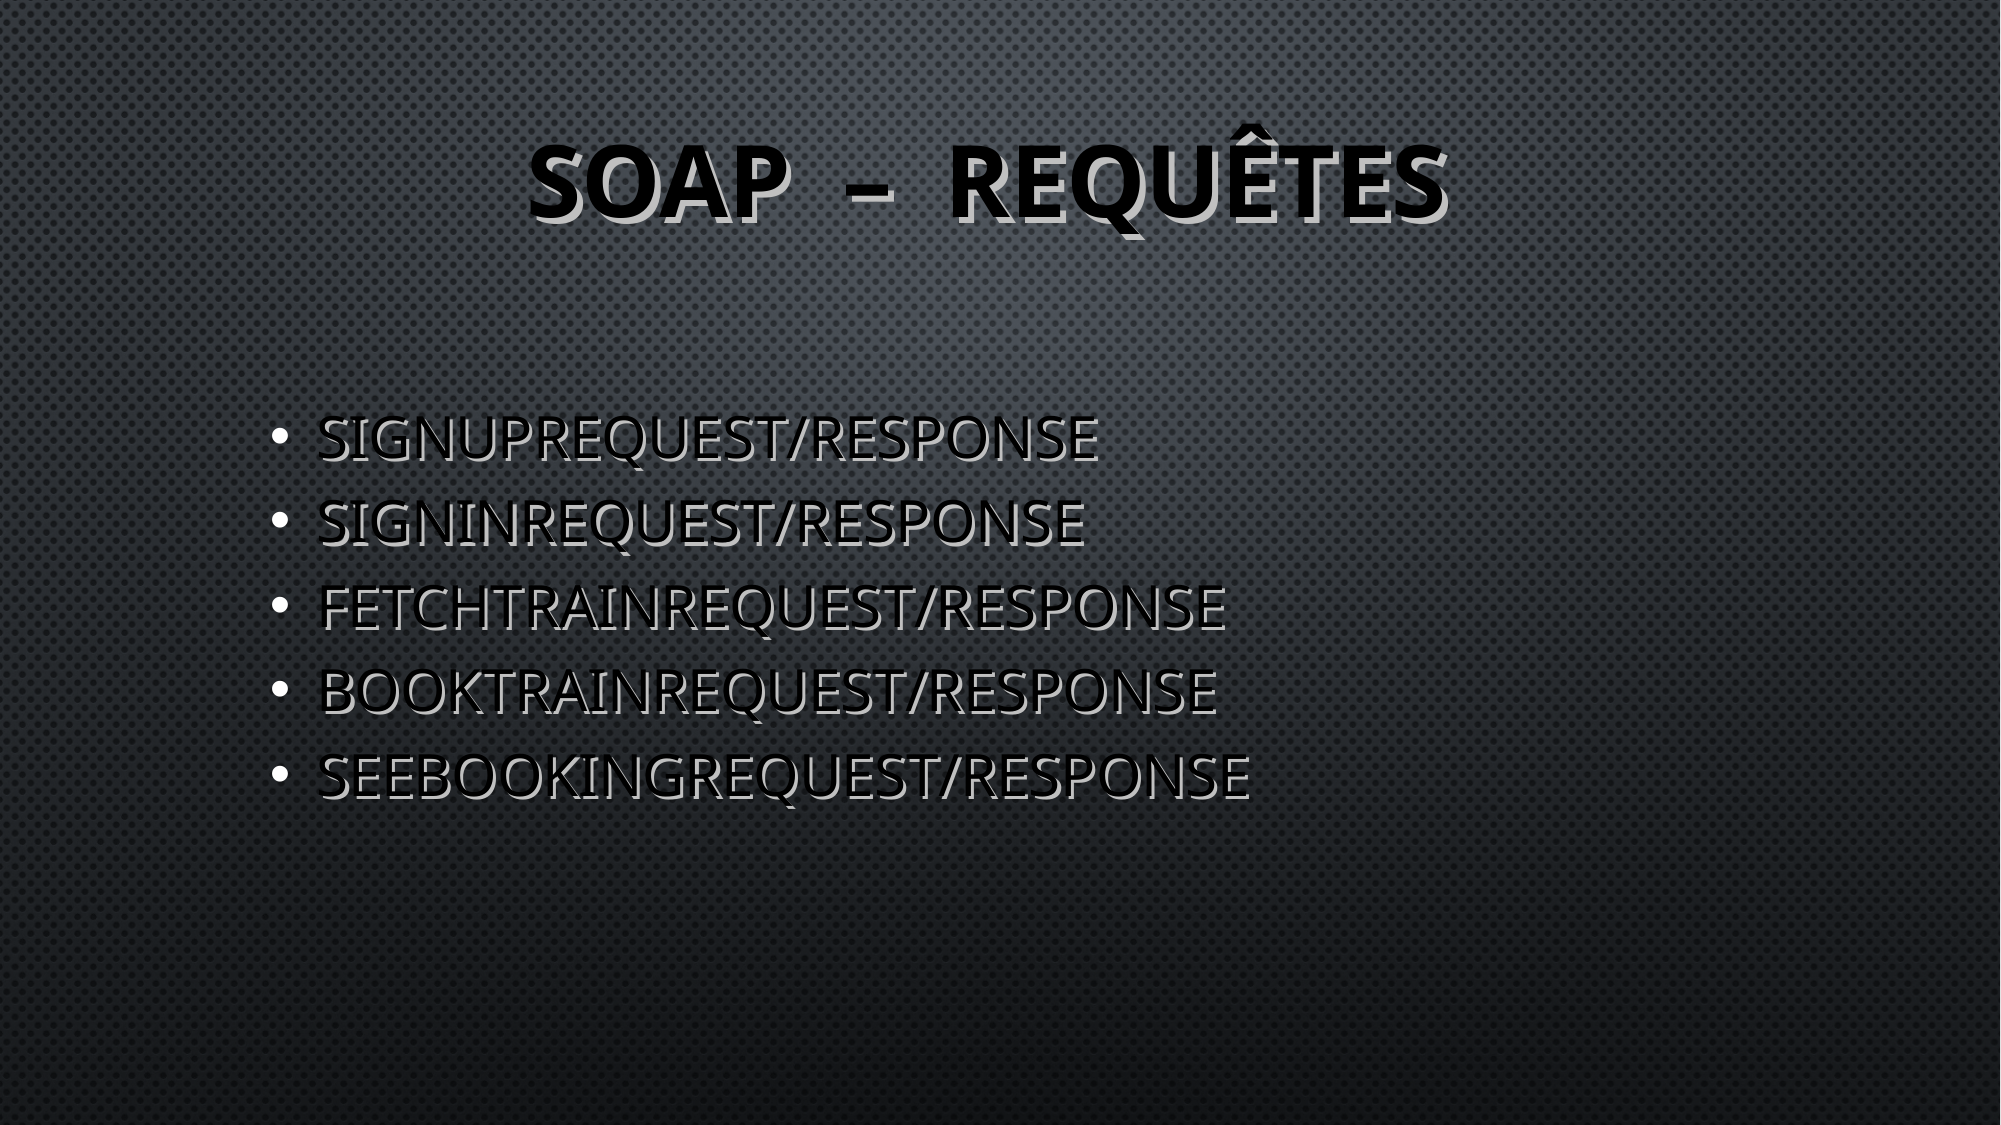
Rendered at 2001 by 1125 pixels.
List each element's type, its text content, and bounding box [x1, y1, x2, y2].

title Soap – Requêtes [187, 99, 1813, 256]
list signUpRequest/Response signInRequest/Response fetchTrainRequest/Response bookTrainRequest/Response seeBookingRequest/Response [254, 296, 1880, 912]
